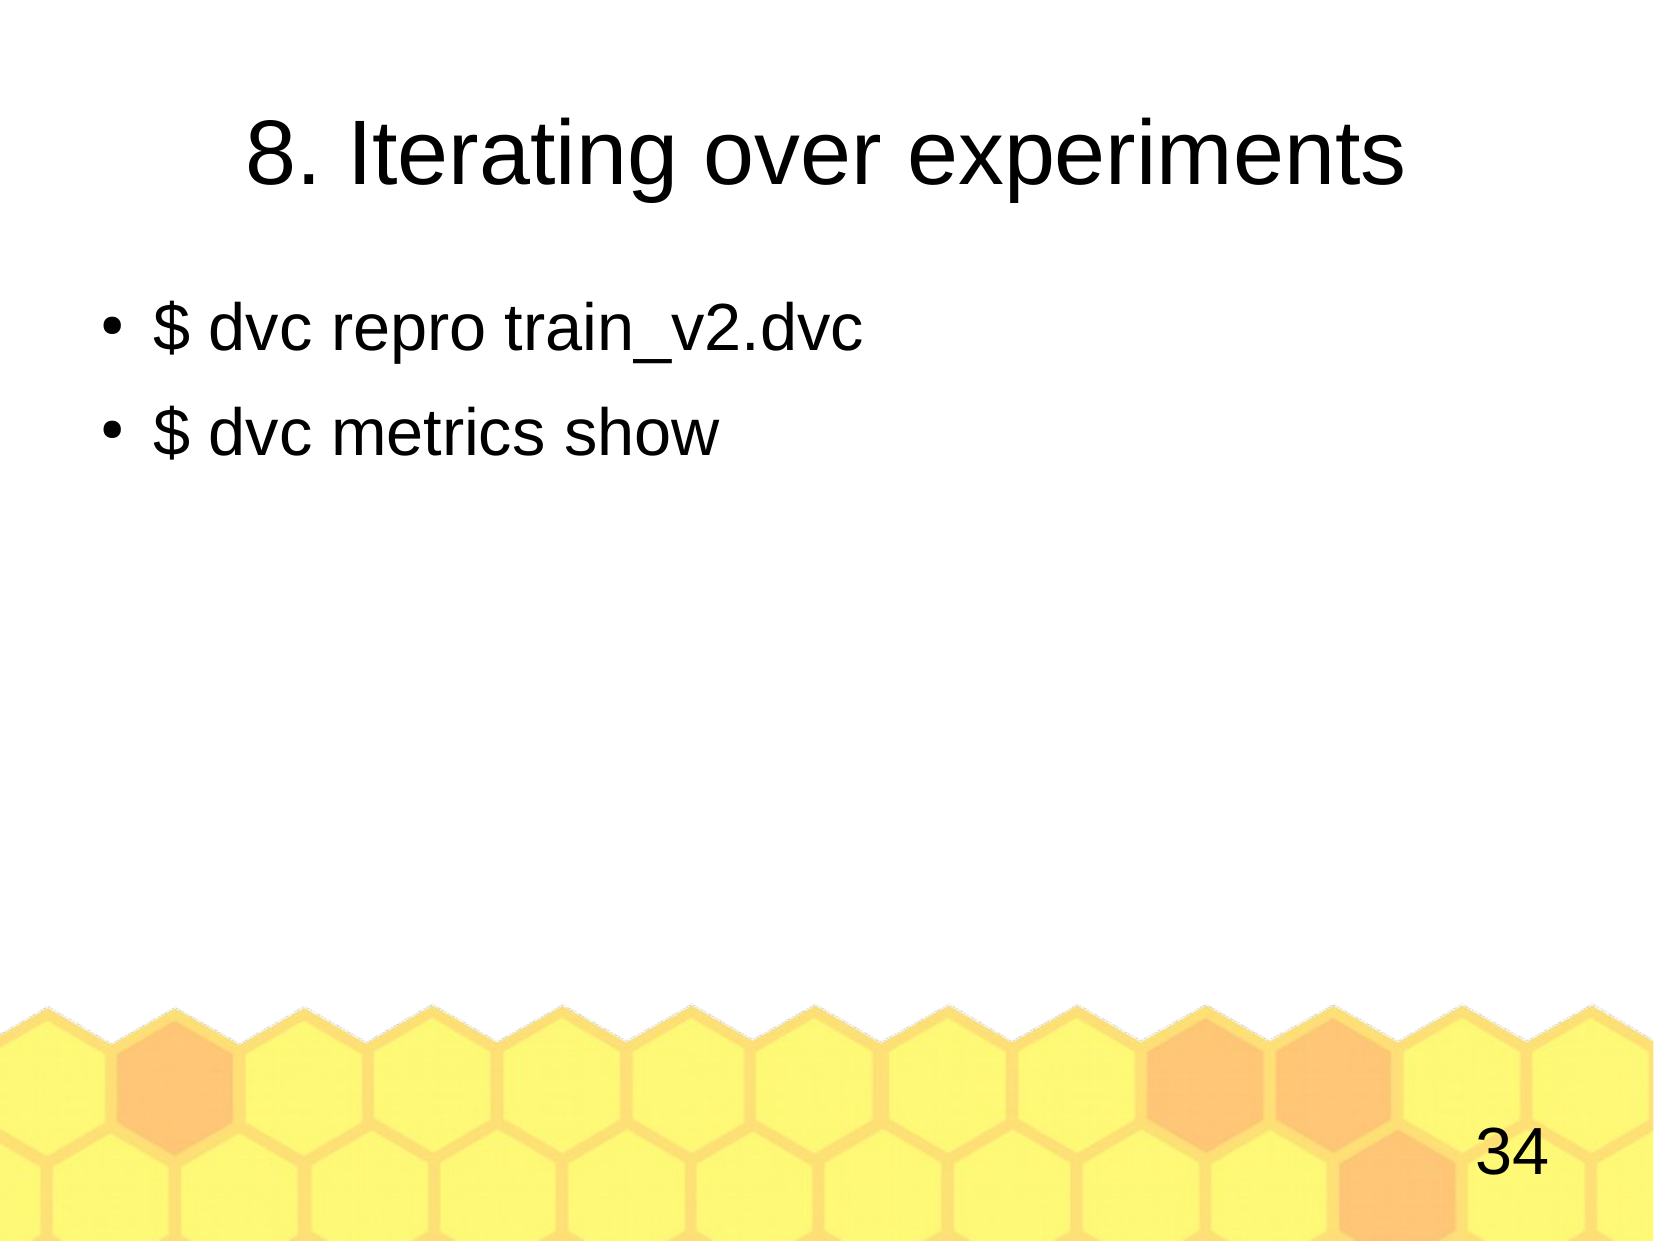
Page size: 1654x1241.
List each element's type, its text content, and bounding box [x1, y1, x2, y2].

title 8. Iterating over experiments [82, 49, 1571, 257]
list $ dvc repro train_v2.dvc $ dvc metrics show [82, 290, 1571, 1010]
text_box 34 [1417, 1062, 1607, 1241]
picture [0, 1001, 1654, 1241]
